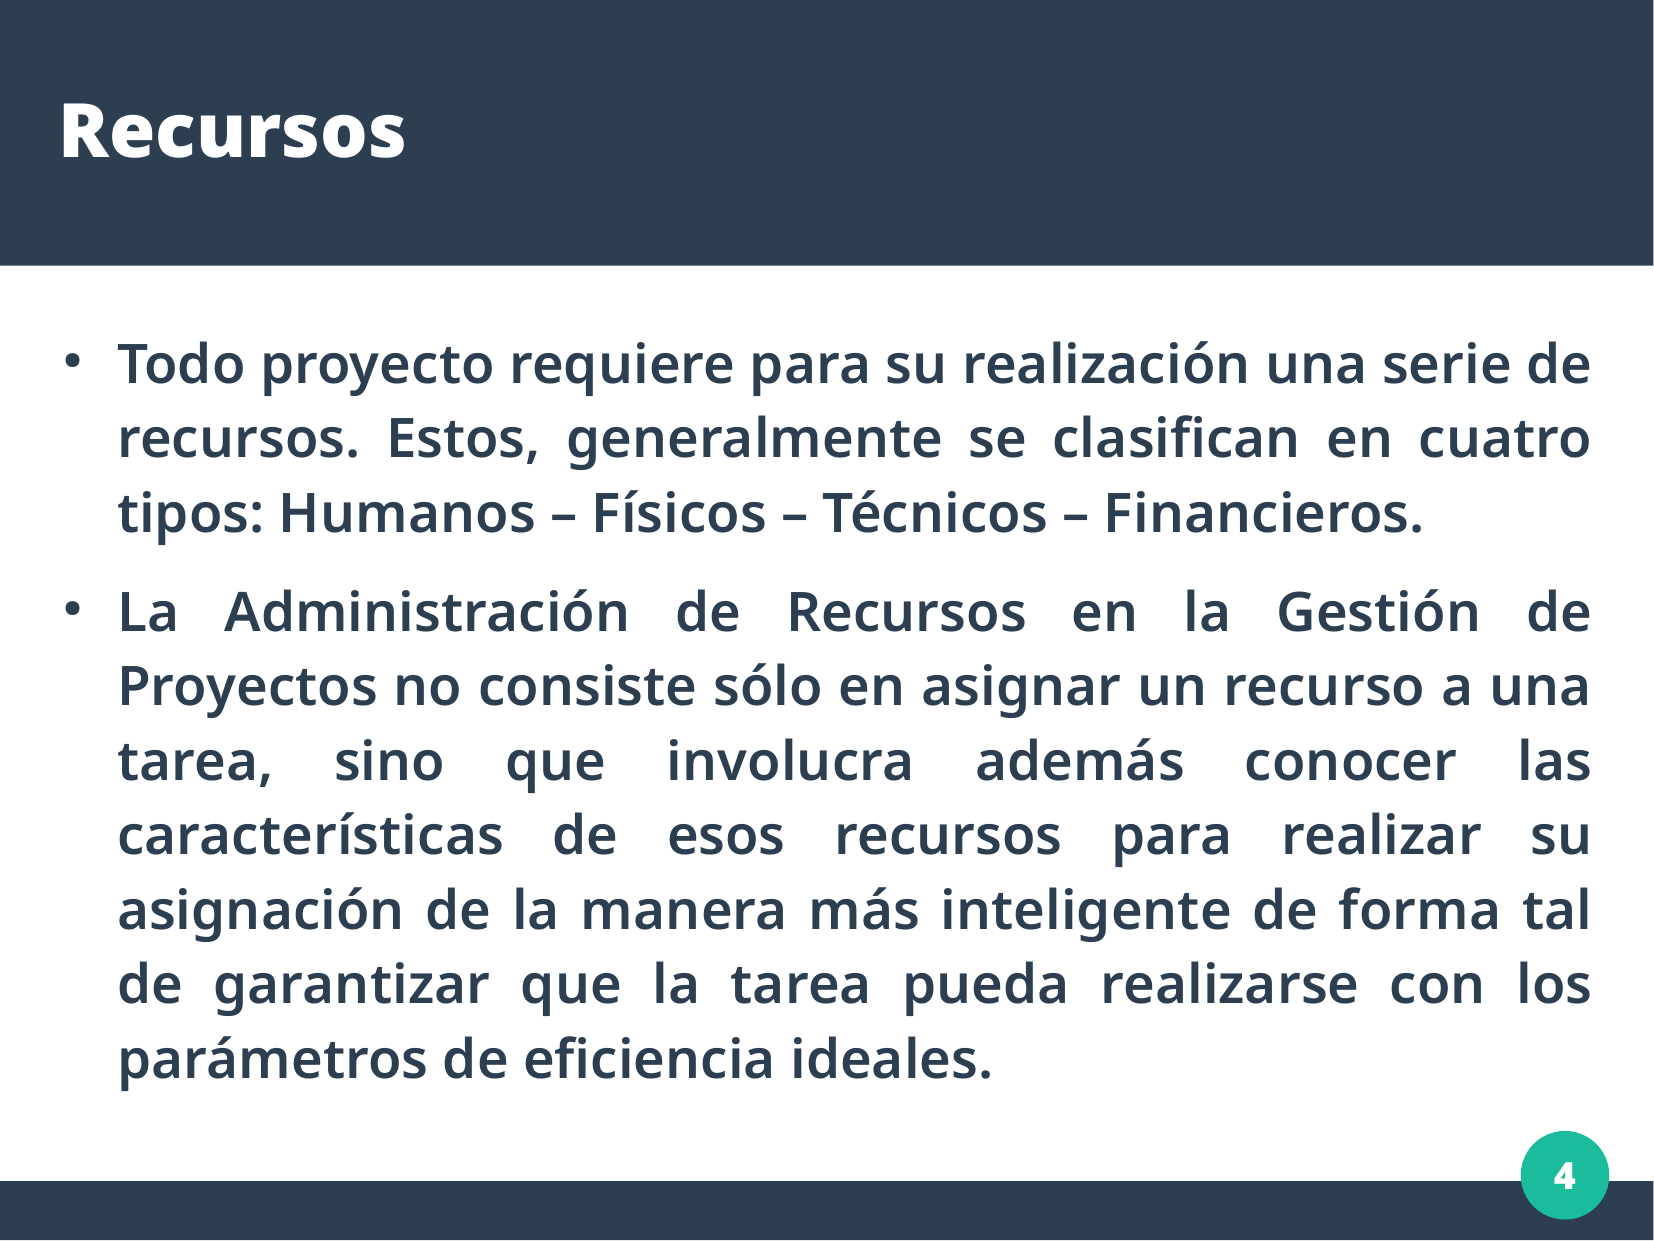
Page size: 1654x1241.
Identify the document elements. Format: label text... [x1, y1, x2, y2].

list Todo proyecto requiere para su realización una serie de recursos. Estos, generalmente se clasifican en cuatro tipos: Humanos – Físicos – Técnicos – Financieros. La Administración de Recursos en la Gestión de Proyectos no consiste sólo en asignar un recurso a una tarea, sino que involucra además conocer las características de esos recursos para realizar su asignación de la manera más inteligente de forma tal de garantizar que la tarea pueda realizarse con los parámetros de eficiencia ideales. [59, 324, 1595, 1152]
title Recursos [59, 49, 1595, 207]
